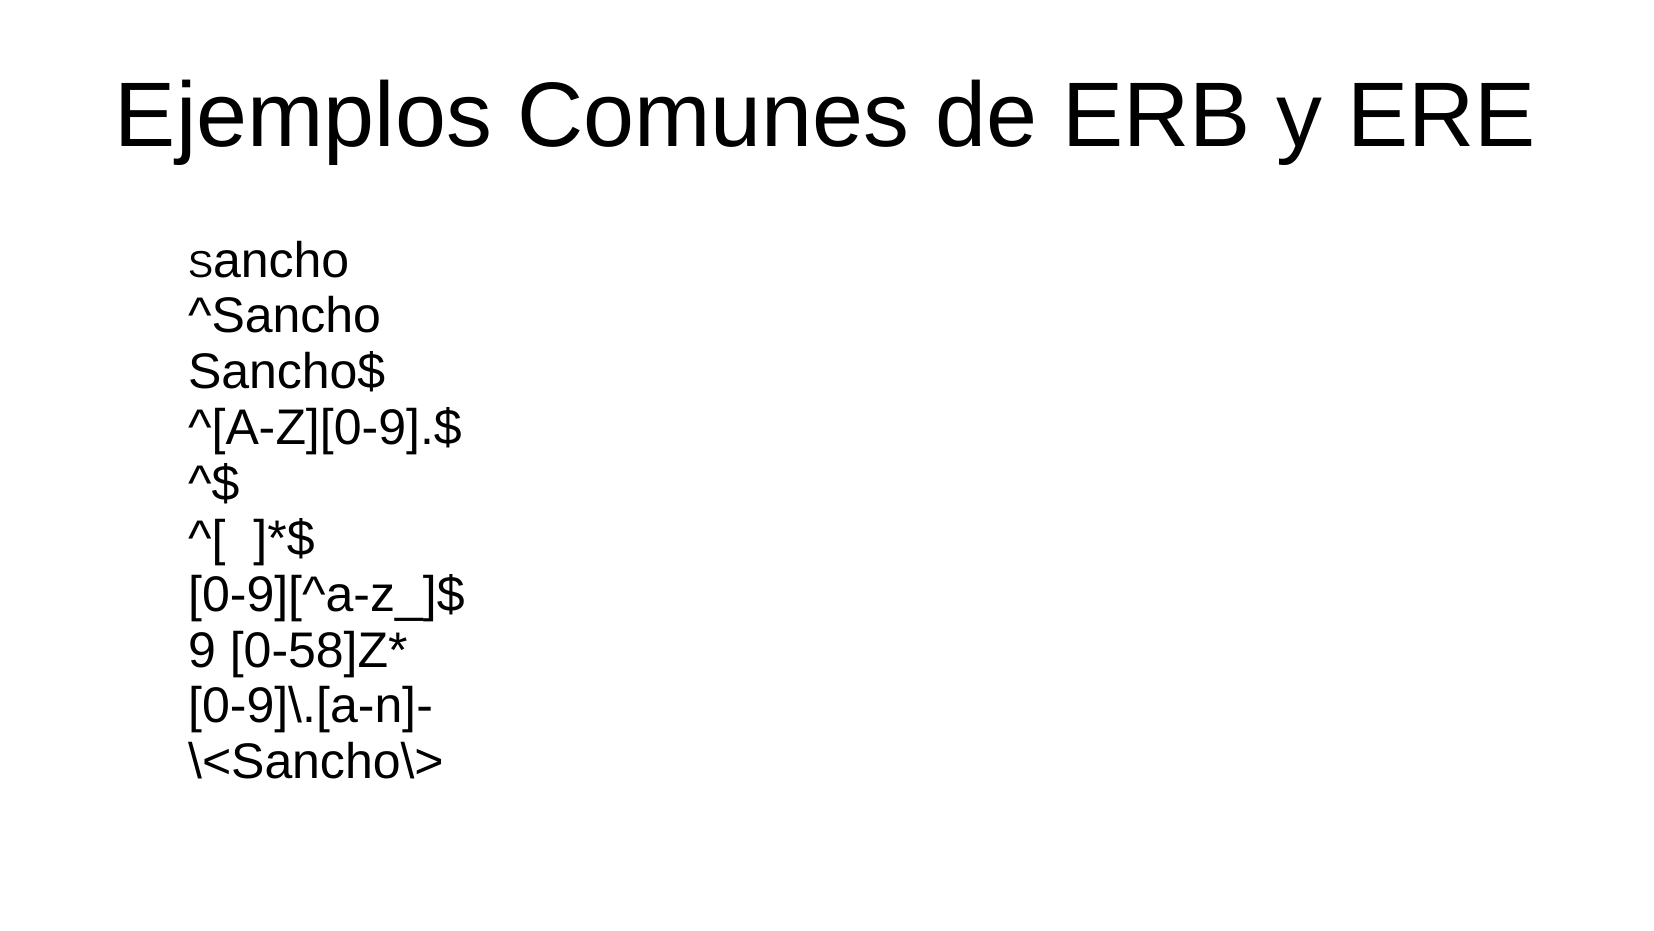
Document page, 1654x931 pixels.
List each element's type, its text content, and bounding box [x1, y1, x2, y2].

title Ejemplos Comunes de ERB y ERE [82, 37, 1571, 193]
text_box Sancho ^Sancho Sancho$ ^[A-Z][0-9].$ ^$ ^[ ]*$ [0-9][^a-z_]$ 9 [0-58]Z* [0-9]\.[a-n]- \<Sancho\> [173, 224, 1536, 853]
